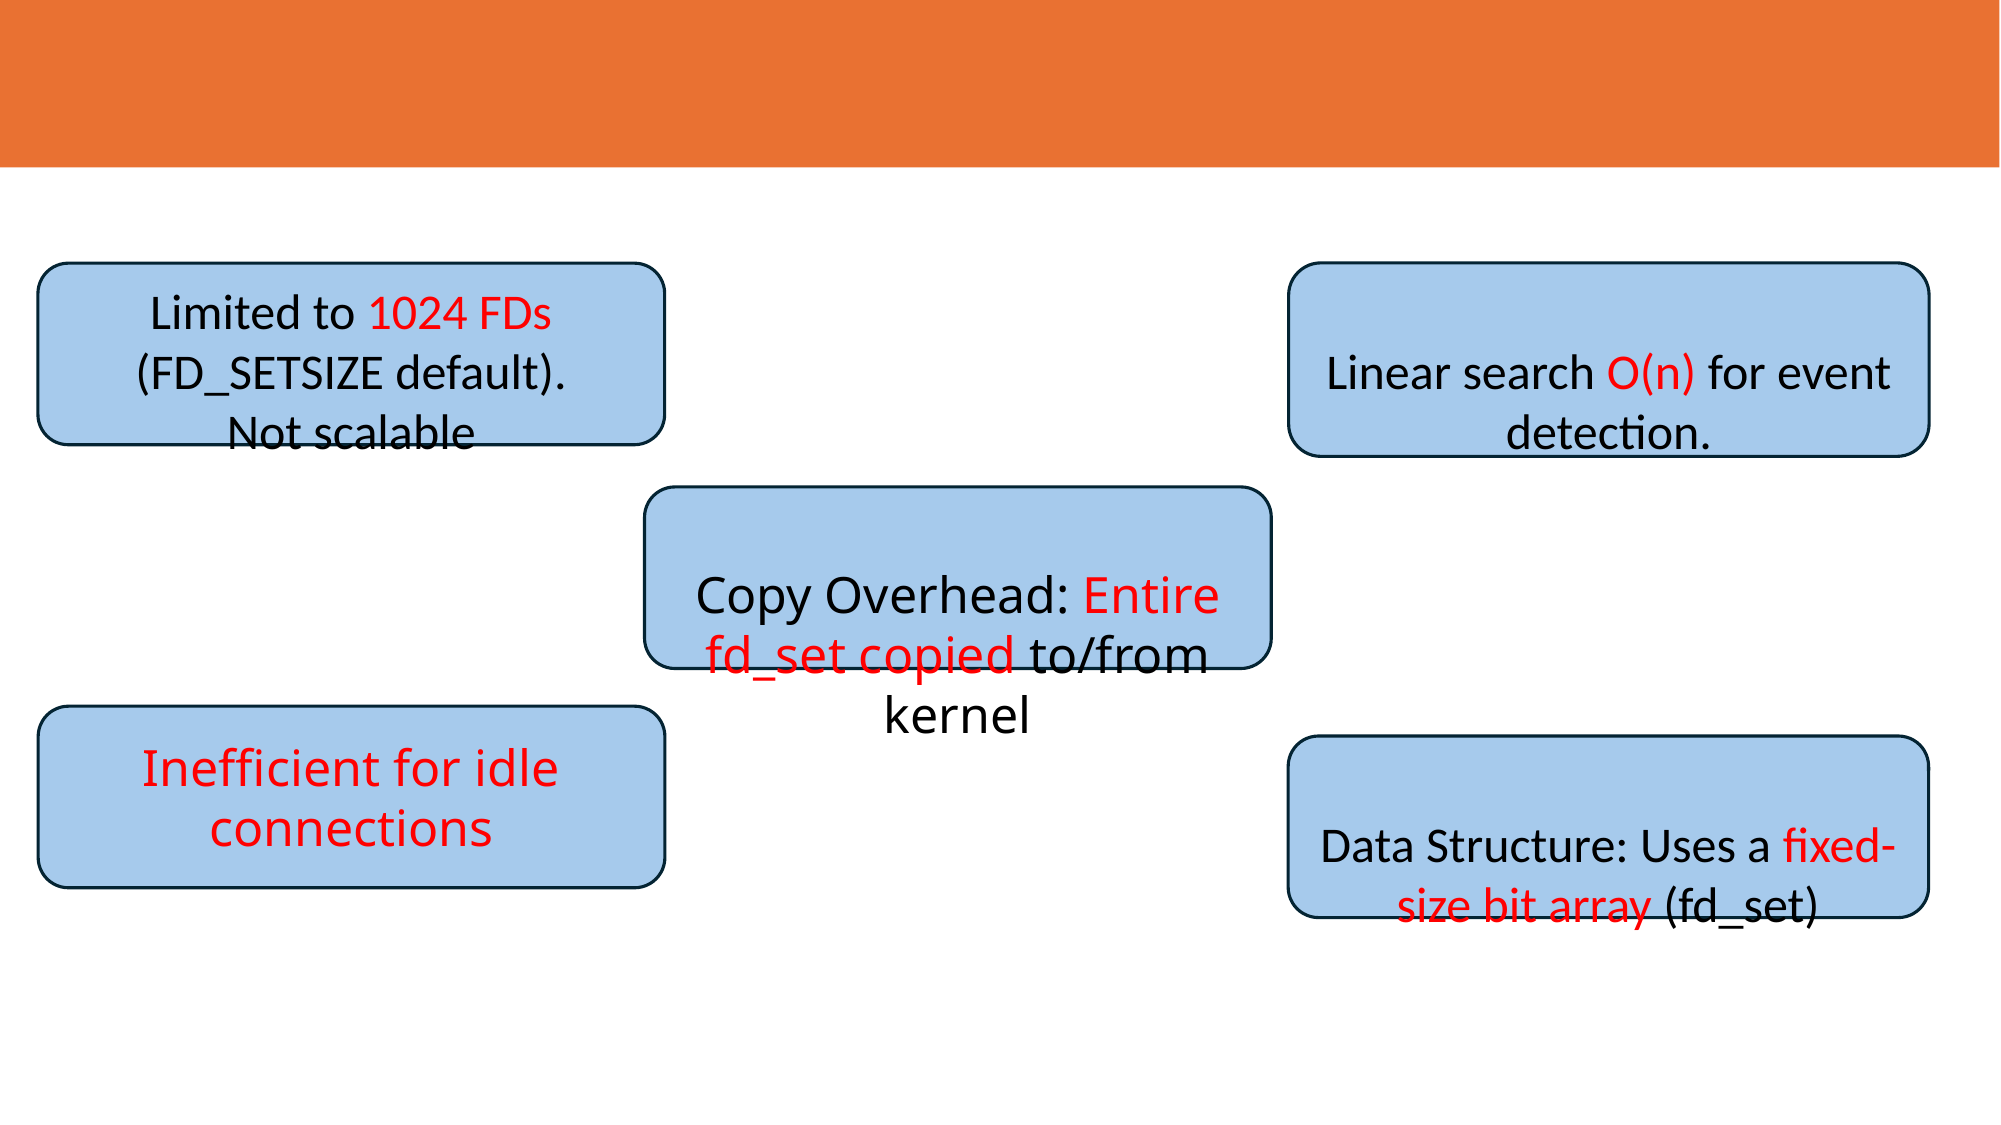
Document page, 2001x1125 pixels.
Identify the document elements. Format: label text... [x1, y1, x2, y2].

text_box Inefficient for idle connections [38, 706, 665, 888]
text_box Copy Overhead: Entire fd_set copied to/from kernel [644, 486, 1272, 669]
title Defects of select() [0, 0, 2000, 168]
text_box Limited to 1024 FDs (FD_SETSIZE default). Not scalable [37, 263, 665, 445]
text_box Data Structure: Uses a fixed-size bit array (fd_set) [1288, 736, 1929, 918]
text_box Linear search O(n) for event detection. [1288, 262, 1930, 457]
